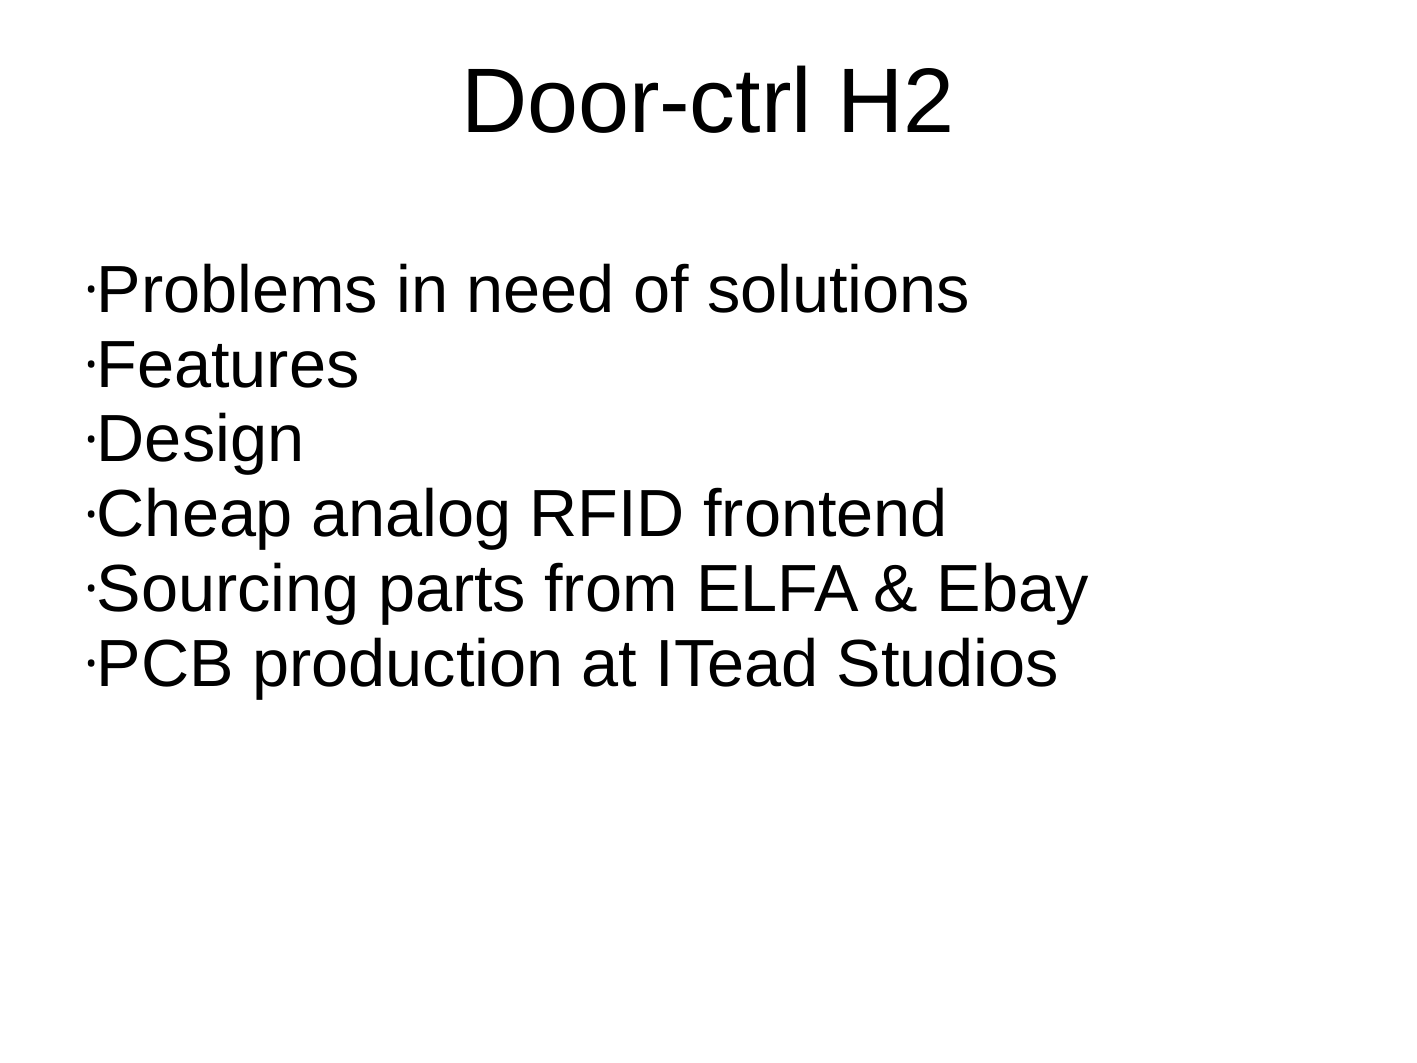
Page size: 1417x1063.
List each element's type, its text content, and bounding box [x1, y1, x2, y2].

text_box Problems in need of solutions Features Design Cheap analog RFID frontend Sourcing parts from ELFA & Ebay PCB production at ITead Studios [70, 244, 1346, 841]
text_box Door-ctrl H2 [70, 42, 1346, 172]
